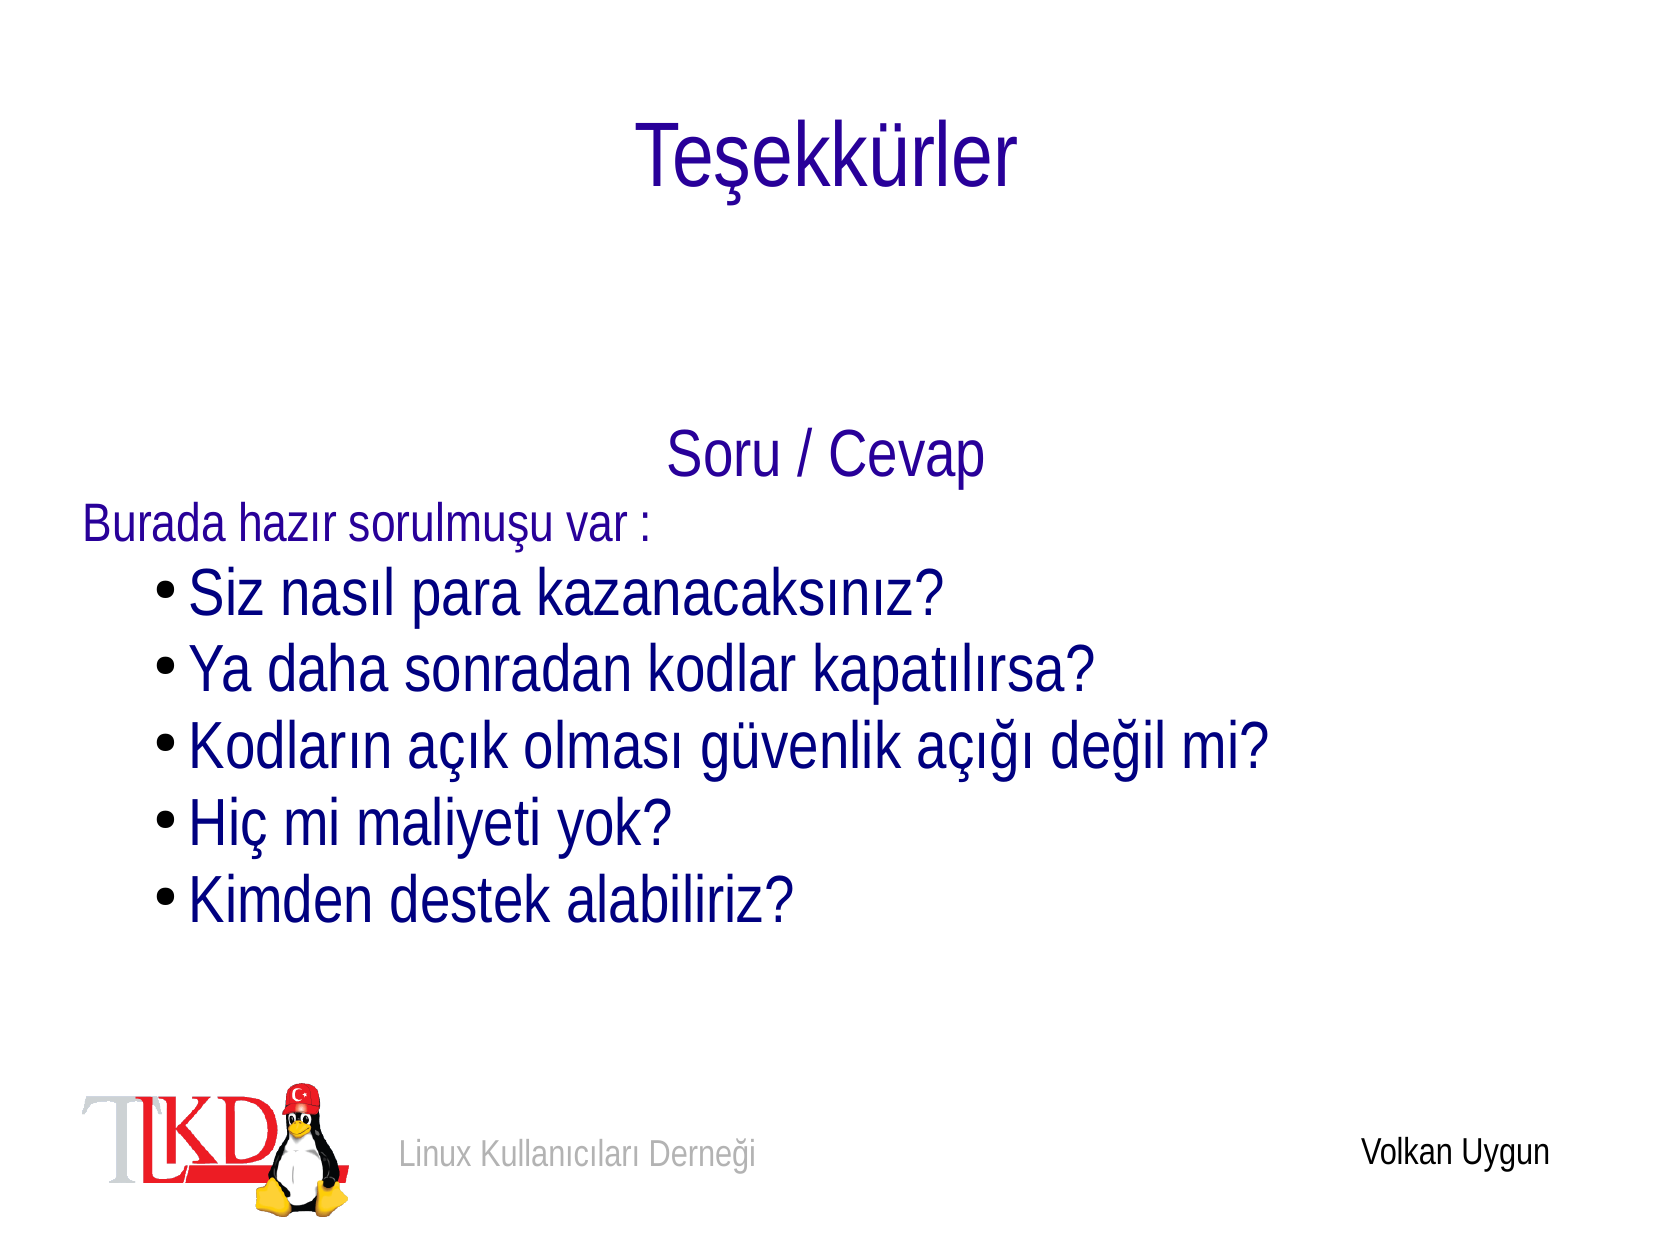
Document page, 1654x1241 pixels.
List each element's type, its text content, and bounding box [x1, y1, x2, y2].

subtitle Soru / Cevap Burada hazır sorulmuşu var : Siz nasıl para kazanacaksınız? Ya daha sonradan kodlar kapatılırsa? Kodların açık olması güvenlik açığı değil mi? Hiç mi maliyeti yok? Kimden destek alabiliriz? [82, 265, 1571, 1085]
text_box Volkan Uygun [1151, 1122, 1565, 1180]
text_box Linux Kullanıcıları Derneği [383, 1123, 1063, 1211]
title Teşekkürler [82, 49, 1571, 257]
picture [82, 1068, 349, 1217]
